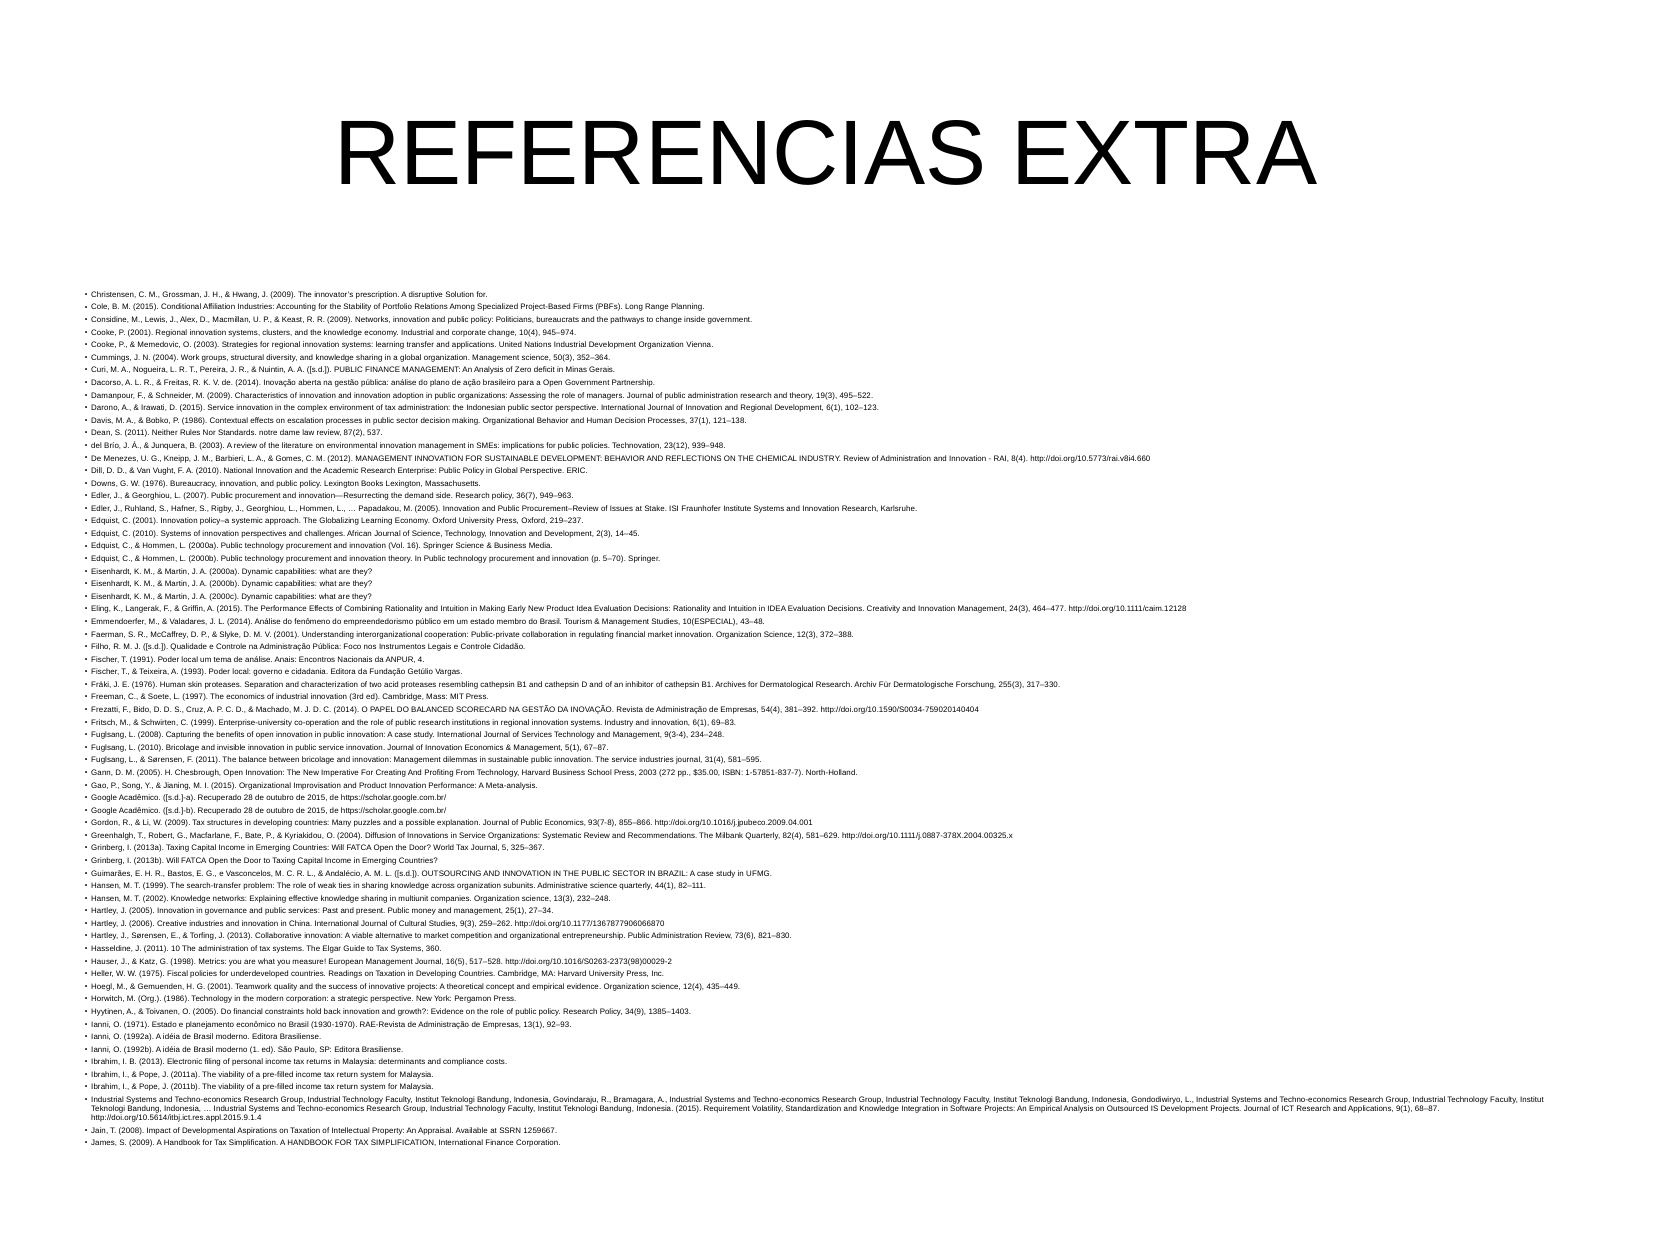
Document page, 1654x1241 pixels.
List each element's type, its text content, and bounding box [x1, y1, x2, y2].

list Christensen, C. M., Grossman, J. H., & Hwang, J. (2009). The innovator’s prescription. A disruptive Solution for. Cole, B. M. (2015). Conditional Affiliation Industries: Accounting for the Stability of Portfolio Relations Among Specialized Project-Based Firms (PBFs). Long Range Planning. Considine, M., Lewis, J., Alex, D., Macmillan, U. P., & Keast, R. R. (2009). Networks, innovation and public policy: Politicians, bureaucrats and the pathways to change inside government. Cooke, P. (2001). Regional innovation systems, clusters, and the knowledge economy. Industrial and corporate change, 10(4), 945–974. Cooke, P., & Memedovic, O. (2003). Strategies for regional innovation systems: learning transfer and applications. United Nations Industrial Development Organization Vienna. Cummings, J. N. (2004). Work groups, structural diversity, and knowledge sharing in a global organization. Management science, 50(3), 352–364. Curi, M. A., Nogueira, L. R. T., Pereira, J. R., & Nuintin, A. A. ([s.d.]). PUBLIC FINANCE MANAGEMENT: An Analysis of Zero deficit in Minas Gerais. Dacorso, A. L. R., & Freitas, R. K. V. de. (2014). Inovação aberta na gestão pública: análise do plano de ação brasileiro para a Open Government Partnership. Damanpour, F., & Schneider, M. (2009). Characteristics of innovation and innovation adoption in public organizations: Assessing the role of managers. Journal of public administration research and theory, 19(3), 495–522. Darono, A., & Irawati, D. (2015). Service innovation in the complex environment of tax administration: the Indonesian public sector perspective. International Journal of Innovation and Regional Development, 6(1), 102–123. Davis, M. A., & Bobko, P. (1986). Contextual effects on escalation processes in public sector decision making. Organizational Behavior and Human Decision Processes, 37(1), 121–138. Dean, S. (2011). Neither Rules Nor Standards. notre dame law review, 87(2), 537. del Brío, J. Á., & Junquera, B. (2003). A review of the literature on environmental innovation management in SMEs: implications for public policies. Technovation, 23(12), 939–948. De Menezes, U. G., Kneipp, J. M., Barbieri, L. A., & Gomes, C. M. (2012). MANAGEMENT INNOVATION FOR SUSTAINABLE DEVELOPMENT: BEHAVIOR AND REFLECTIONS ON THE CHEMICAL INDUSTRY. Review of Administration and Innovation - RAI, 8(4). http://doi.org/10.5773/rai.v8i4.660 Dill, D. D., & Van Vught, F. A. (2010). National Innovation and the Academic Research Enterprise: Public Policy in Global Perspective. ERIC. Downs, G. W. (1976). Bureaucracy, innovation, and public policy. Lexington Books Lexington, Massachusetts. Edler, J., & Georghiou, L. (2007). Public procurement and innovation—Resurrecting the demand side. Research policy, 36(7), 949–963. Edler, J., Ruhland, S., Hafner, S., Rigby, J., Georghiou, L., Hommen, L., … Papadakou, M. (2005). Innovation and Public Procurement–Review of Issues at Stake. ISI Fraunhofer Institute Systems and Innovation Research, Karlsruhe. Edquist, C. (2001). Innovation policy–a systemic approach. The Globalizing Learning Economy. Oxford University Press, Oxford, 219–237. Edquist, C. (2010). Systems of innovation perspectives and challenges. African Journal of Science, Technology, Innovation and Development, 2(3), 14–45. Edquist, C., & Hommen, L. (2000a). Public technology procurement and innovation (Vol. 16). Springer Science & Business Media. Edquist, C., & Hommen, L. (2000b). Public technology procurement and innovation theory. In Public technology procurement and innovation (p. 5–70). Springer. Eisenhardt, K. M., & Martin, J. A. (2000a). Dynamic capabilities: what are they? Eisenhardt, K. M., & Martin, J. A. (2000b). Dynamic capabilities: what are they? Eisenhardt, K. M., & Martin, J. A. (2000c). Dynamic capabilities: what are they? Eling, K., Langerak, F., & Griffin, A. (2015). The Performance Effects of Combining Rationality and Intuition in Making Early New Product Idea Evaluation Decisions: Rationality and Intuition in IDEA Evaluation Decisions. Creativity and Innovation Management, 24(3), 464–477. http://doi.org/10.1111/caim.12128 Emmendoerfer, M., & Valadares, J. L. (2014). Análise do fenômeno do empreendedorismo público em um estado membro do Brasil. Tourism & Management Studies, 10(ESPECIAL), 43–48. Faerman, S. R., McCaffrey, D. P., & Slyke, D. M. V. (2001). Understanding interorganizational cooperation: Public-private collaboration in regulating financial market innovation. Organization Science, 12(3), 372–388. Filho, R. M. J. ([s.d.]). Qualidade e Controle na Administração Pública: Foco nos Instrumentos Legais e Controle Cidadão. Fischer, T. (1991). Poder local um tema de análise. Anais: Encontros Nacionais da ANPUR, 4. Fischer, T., & Teixeira, A. (1993). Poder local: governo e cidadania. Editora da Fundação Getúlio Vargas. Fräki, J. E. (1976). Human skin proteases. Separation and characterization of two acid proteases resembling cathepsin B1 and cathepsin D and of an inhibitor of cathepsin B1. Archives for Dermatological Research. Archiv Für Dermatologische Forschung, 255(3), 317–330. Freeman, C., & Soete, L. (1997). The economics of industrial innovation (3rd ed). Cambridge, Mass: MIT Press. Frezatti, F., Bido, D. D. S., Cruz, A. P. C. D., & Machado, M. J. D. C. (2014). O PAPEL DO BALANCED SCORECARD NA GESTÃO DA INOVAÇÃO. Revista de Administração de Empresas, 54(4), 381–392. http://doi.org/10.1590/S0034-759020140404 Fritsch, M., & Schwirten, C. (1999). Enterprise-university co-operation and the role of public research institutions in regional innovation systems. Industry and innovation, 6(1), 69–83. Fuglsang, L. (2008). Capturing the benefits of open innovation in public innovation: A case study. International Journal of Services Technology and Management, 9(3-4), 234–248. Fuglsang, L. (2010). Bricolage and invisible innovation in public service innovation. Journal of Innovation Economics & Management, 5(1), 67–87. Fuglsang, L., & Sørensen, F. (2011). The balance between bricolage and innovation: Management dilemmas in sustainable public innovation. The service industries journal, 31(4), 581–595. Gann, D. M. (2005). H. Chesbrough, Open Innovation: The New Imperative For Creating And Profiting From Technology, Harvard Business School Press, 2003 (272 pp., $35.00, ISBN: 1-57851-837-7). North-Holland. Gao, P., Song, Y., & Jianing, M. I. (2015). Organizational Improvisation and Product Innovation Performance: A Meta-analysis. Google Acadêmico. ([s.d.]-a). Recuperado 28 de outubro de 2015, de https://scholar.google.com.br/ Google Acadêmico. ([s.d.]-b). Recuperado 28 de outubro de 2015, de https://scholar.google.com.br/ Gordon, R., & Li, W. (2009). Tax structures in developing countries: Many puzzles and a possible explanation. Journal of Public Economics, 93(7-8), 855–866. http://doi.org/10.1016/j.jpubeco.2009.04.001 Greenhalgh, T., Robert, G., Macfarlane, F., Bate, P., & Kyriakidou, O. (2004). Diffusion of Innovations in Service Organizations: Systematic Review and Recommendations. The Milbank Quarterly, 82(4), 581–629. http://doi.org/10.1111/j.0887-378X.2004.00325.x Grinberg, I. (2013a). Taxing Capital Income in Emerging Countries: Will FATCA Open the Door? World Tax Journal, 5, 325–367. Grinberg, I. (2013b). Will FATCA Open the Door to Taxing Capital Income in Emerging Countries? Guimarães, E. H. R., Bastos, E. G., e Vasconcelos, M. C. R. L., & Andalécio, A. M. L. ([s.d.]). OUTSOURCING AND INNOVATION IN THE PUBLIC SECTOR IN BRAZIL: A case study in UFMG. Hansen, M. T. (1999). The search-transfer problem: The role of weak ties in sharing knowledge across organization subunits. Administrative science quarterly, 44(1), 82–111. Hansen, M. T. (2002). Knowledge networks: Explaining effective knowledge sharing in multiunit companies. Organization science, 13(3), 232–248. Hartley, J. (2005). Innovation in governance and public services: Past and present. Public money and management, 25(1), 27–34. Hartley, J. (2006). Creative industries and innovation in China. International Journal of Cultural Studies, 9(3), 259–262. http://doi.org/10.1177/1367877906066870 Hartley, J., Sørensen, E., & Torfing, J. (2013). Collaborative innovation: A viable alternative to market competition and organizational entrepreneurship. Public Administration Review, 73(6), 821–830. Hasseldine, J. (2011). 10 The administration of tax systems. The Elgar Guide to Tax Systems, 360. Hauser, J., & Katz, G. (1998). Metrics: you are what you measure! European Management Journal, 16(5), 517–528. http://doi.org/10.1016/S0263-2373(98)00029-2 Heller, W. W. (1975). Fiscal policies for underdeveloped countries. Readings on Taxation in Developing Countries. Cambridge, MA: Harvard University Press, Inc. Hoegl, M., & Gemuenden, H. G. (2001). Teamwork quality and the success of innovative projects: A theoretical concept and empirical evidence. Organization science, 12(4), 435–449. Horwitch, M. (Org.). (1986). Technology in the modern corporation: a strategic perspective. New York: Pergamon Press. Hyytinen, A., & Toivanen, O. (2005). Do financial constraints hold back innovation and growth?: Evidence on the role of public policy. Research Policy, 34(9), 1385–1403. Ianni, O. (1971). Estado e planejamento econômico no Brasil (1930-1970). RAE-Revista de Administração de Empresas, 13(1), 92–93. Ianni, O. (1992a). A idéia de Brasil moderno. Editora Brasiliense. Ianni, O. (1992b). A idéia de Brasil moderno (1. ed). São Paulo, SP: Editora Brasiliense. Ibrahim, I. B. (2013). Electronic filing of personal income tax returns in Malaysia: determinants and compliance costs. Ibrahim, I., & Pope, J. (2011a). The viability of a pre-filled income tax return system for Malaysia. Ibrahim, I., & Pope, J. (2011b). The viability of a pre-filled income tax return system for Malaysia. Industrial Systems and Techno-economics Research Group, Industrial Technology Faculty, Institut Teknologi Bandung, Indonesia, Govindaraju, R., Bramagara, A., Industrial Systems and Techno-economics Research Group, Industrial Technology Faculty, Institut Teknologi Bandung, Indonesia, Gondodiwiryo, L., Industrial Systems and Techno-economics Research Group, Industrial Technology Faculty, Institut Teknologi Bandung, Indonesia, … Industrial Systems and Techno-economics Research Group, Industrial Technology Faculty, Institut Teknologi Bandung, Indonesia. (2015). Requirement Volatility, Standardization and Knowledge Integration in Software Projects: An Empirical Analysis on Outsourced IS Development Projects. Journal of ICT Research and Applications, 9(1), 68–87. http://doi.org/10.5614/itbj.ict.res.appl.2015.9.1.4 Jain, T. (2008). Impact of Developmental Aspirations on Taxation of Intellectual Property: An Appraisal. Available at SSRN 1259667. James, S. (2009). A Handbook for Tax Simplification. A HANDBOOK FOR TAX SIMPLIFICATION, International Finance Corporation. [82, 290, 1571, 1170]
title REFERENCIAS EXTRA [82, 49, 1571, 257]
